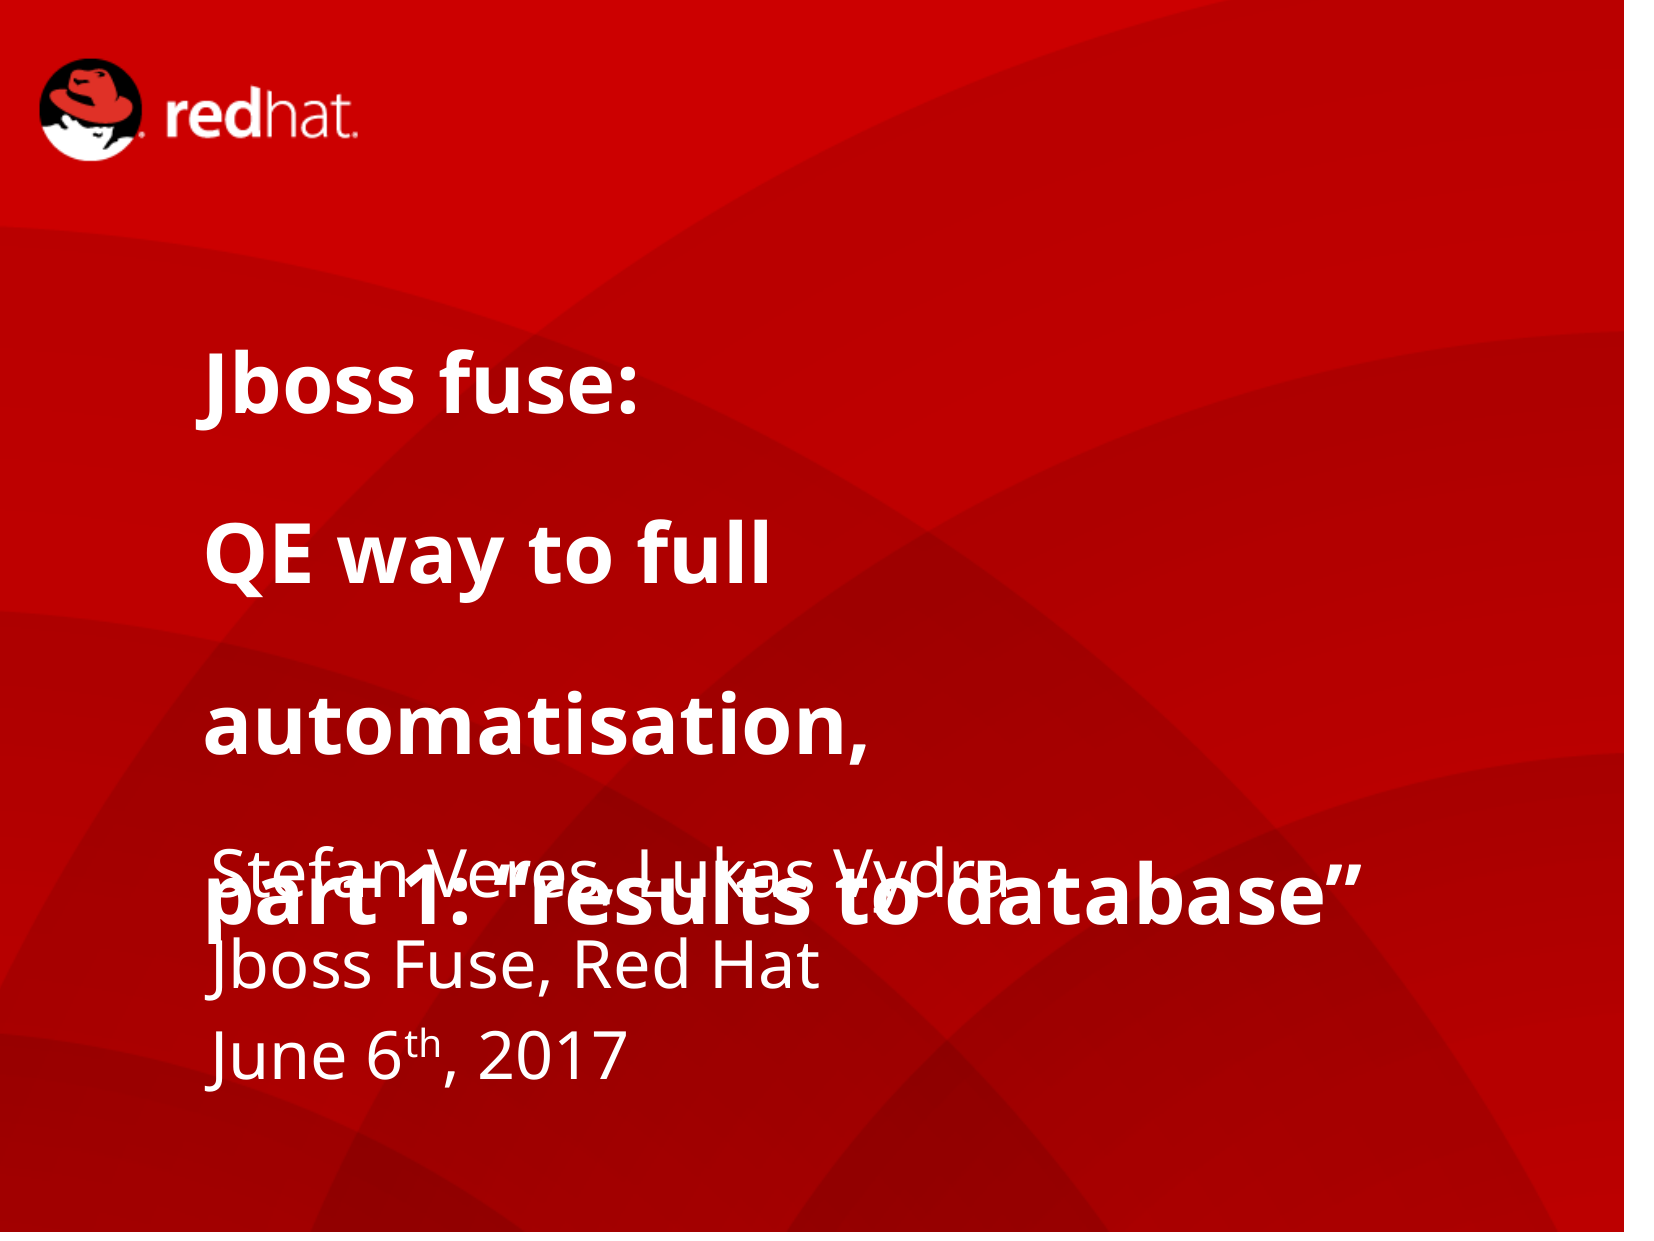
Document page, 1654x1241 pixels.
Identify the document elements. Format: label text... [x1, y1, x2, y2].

picture [0, 0, 1624, 1232]
text_box Stefan Veres, Lukas Vydra Jboss Fuse, Red Hat June 6th, 2017 [195, 637, 1238, 1101]
text_box Jboss fuse: QE way to full automatisation, part 1: “results to database” [187, 260, 1463, 955]
